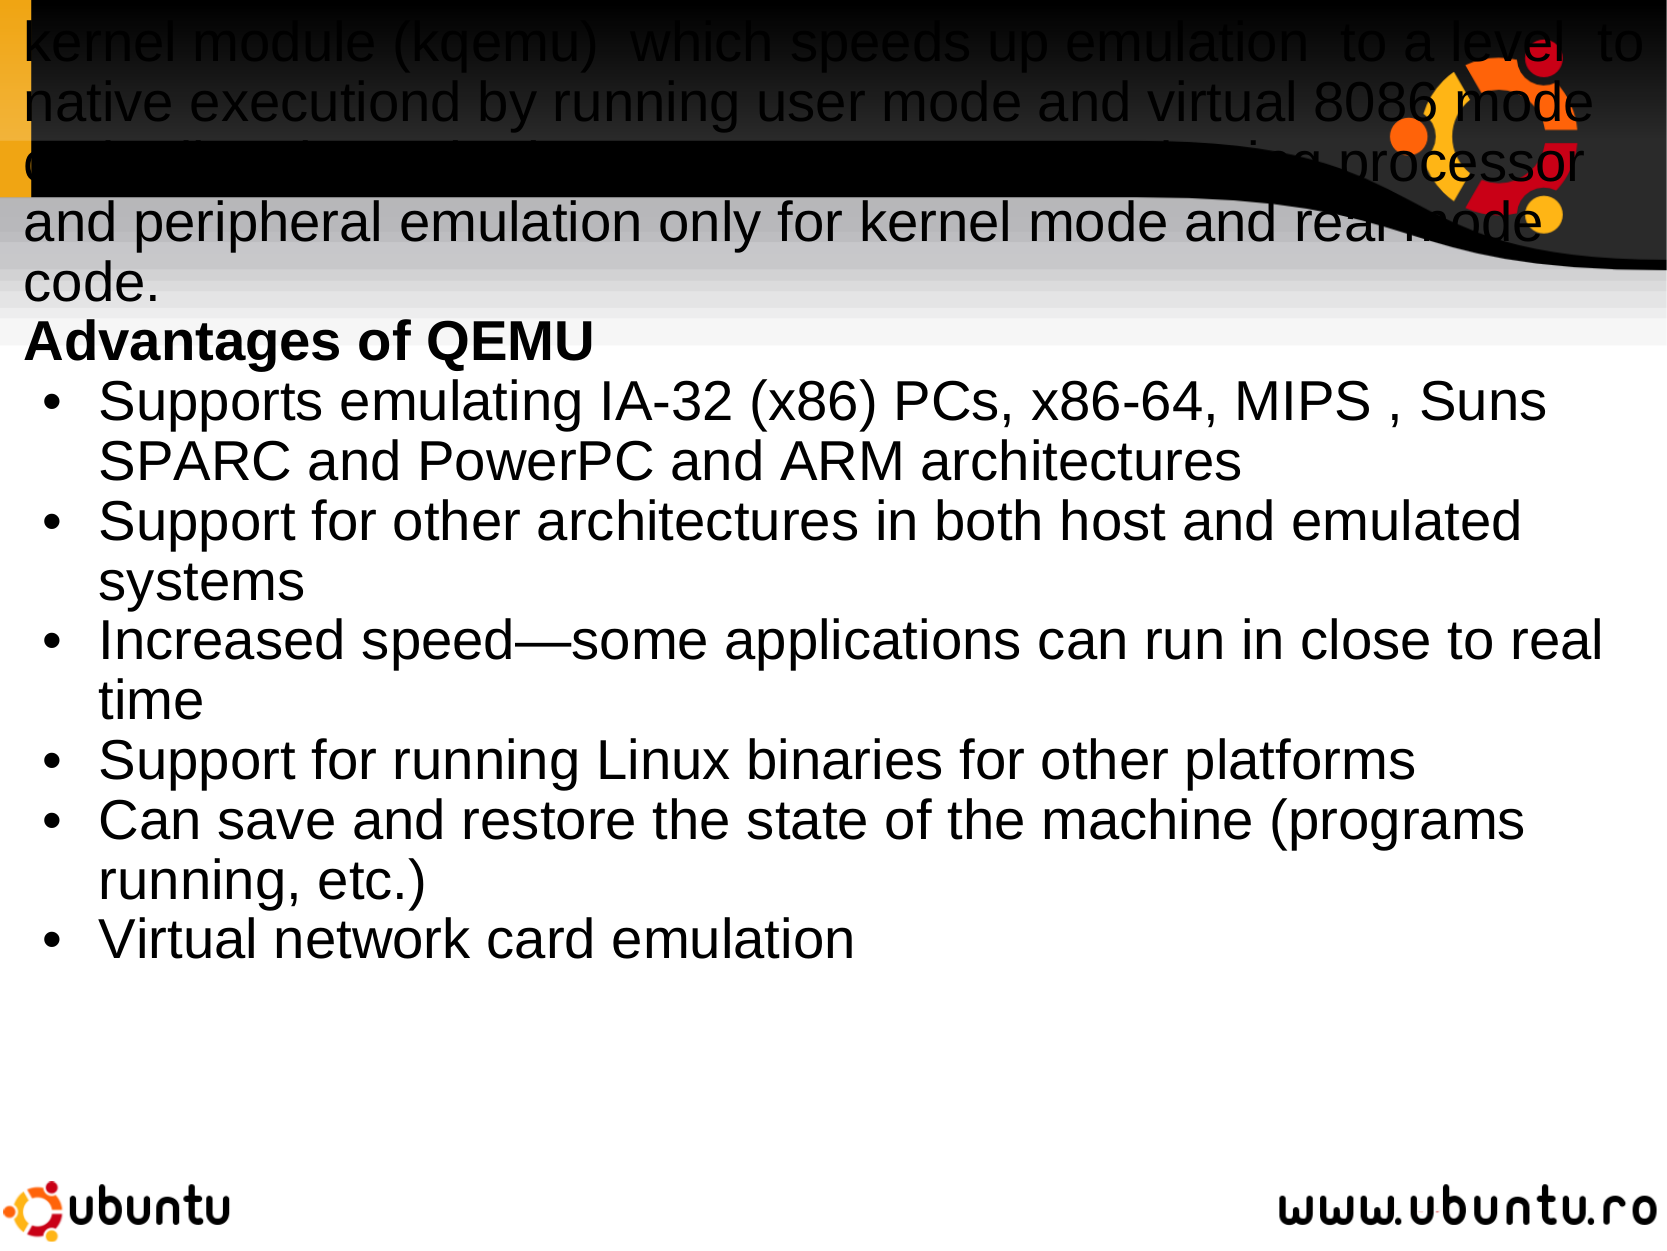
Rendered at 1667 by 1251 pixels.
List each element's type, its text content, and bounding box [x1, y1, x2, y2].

picture [0, 0, 1667, 1251]
list kernel module (kqemu) which speeds up emulation to a level to native executiond by running user mode and virtual 8086 mode code directly on the host computers CPU, and using processor and peripheral emulation only for kernel mode and real mode code. Advantages of QEMU Supports emulating IA-32 (x86) PCs, x86-64, MIPS , Suns SPARC and PowerPC and ARM architectures Support for other architectures in both host and emulated systems Increased speed—some applications can run in close to real time Support for running Linux binaries for other platforms Can save and restore the state of the machine (programs running, etc.) Virtual network card emulation [23, 13, 1648, 1232]
